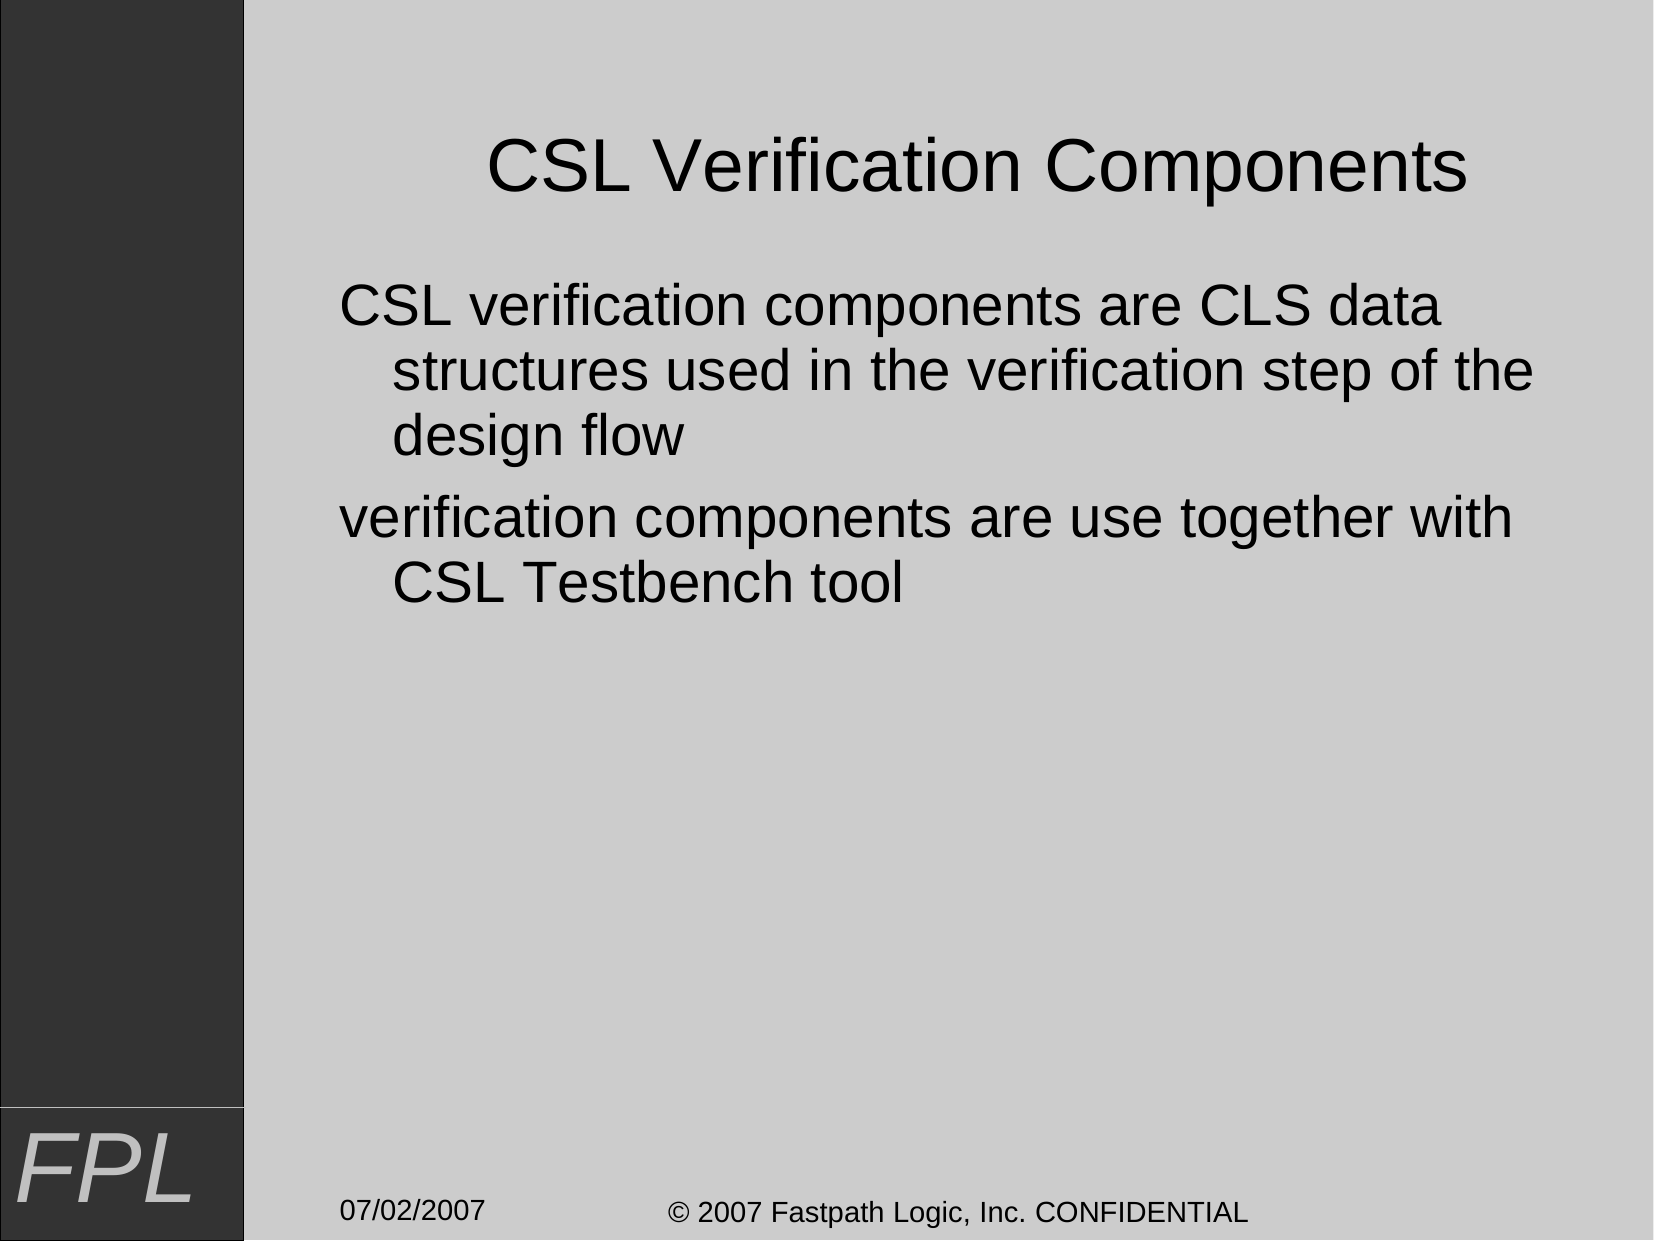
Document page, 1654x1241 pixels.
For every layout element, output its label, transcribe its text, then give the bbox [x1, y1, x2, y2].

list CSL verification components are CLS data structures used in the verification step of the design flow verification components are use together with CSL Testbench tool [322, 272, 1635, 1179]
title CSL Verification Components [427, 57, 1530, 272]
